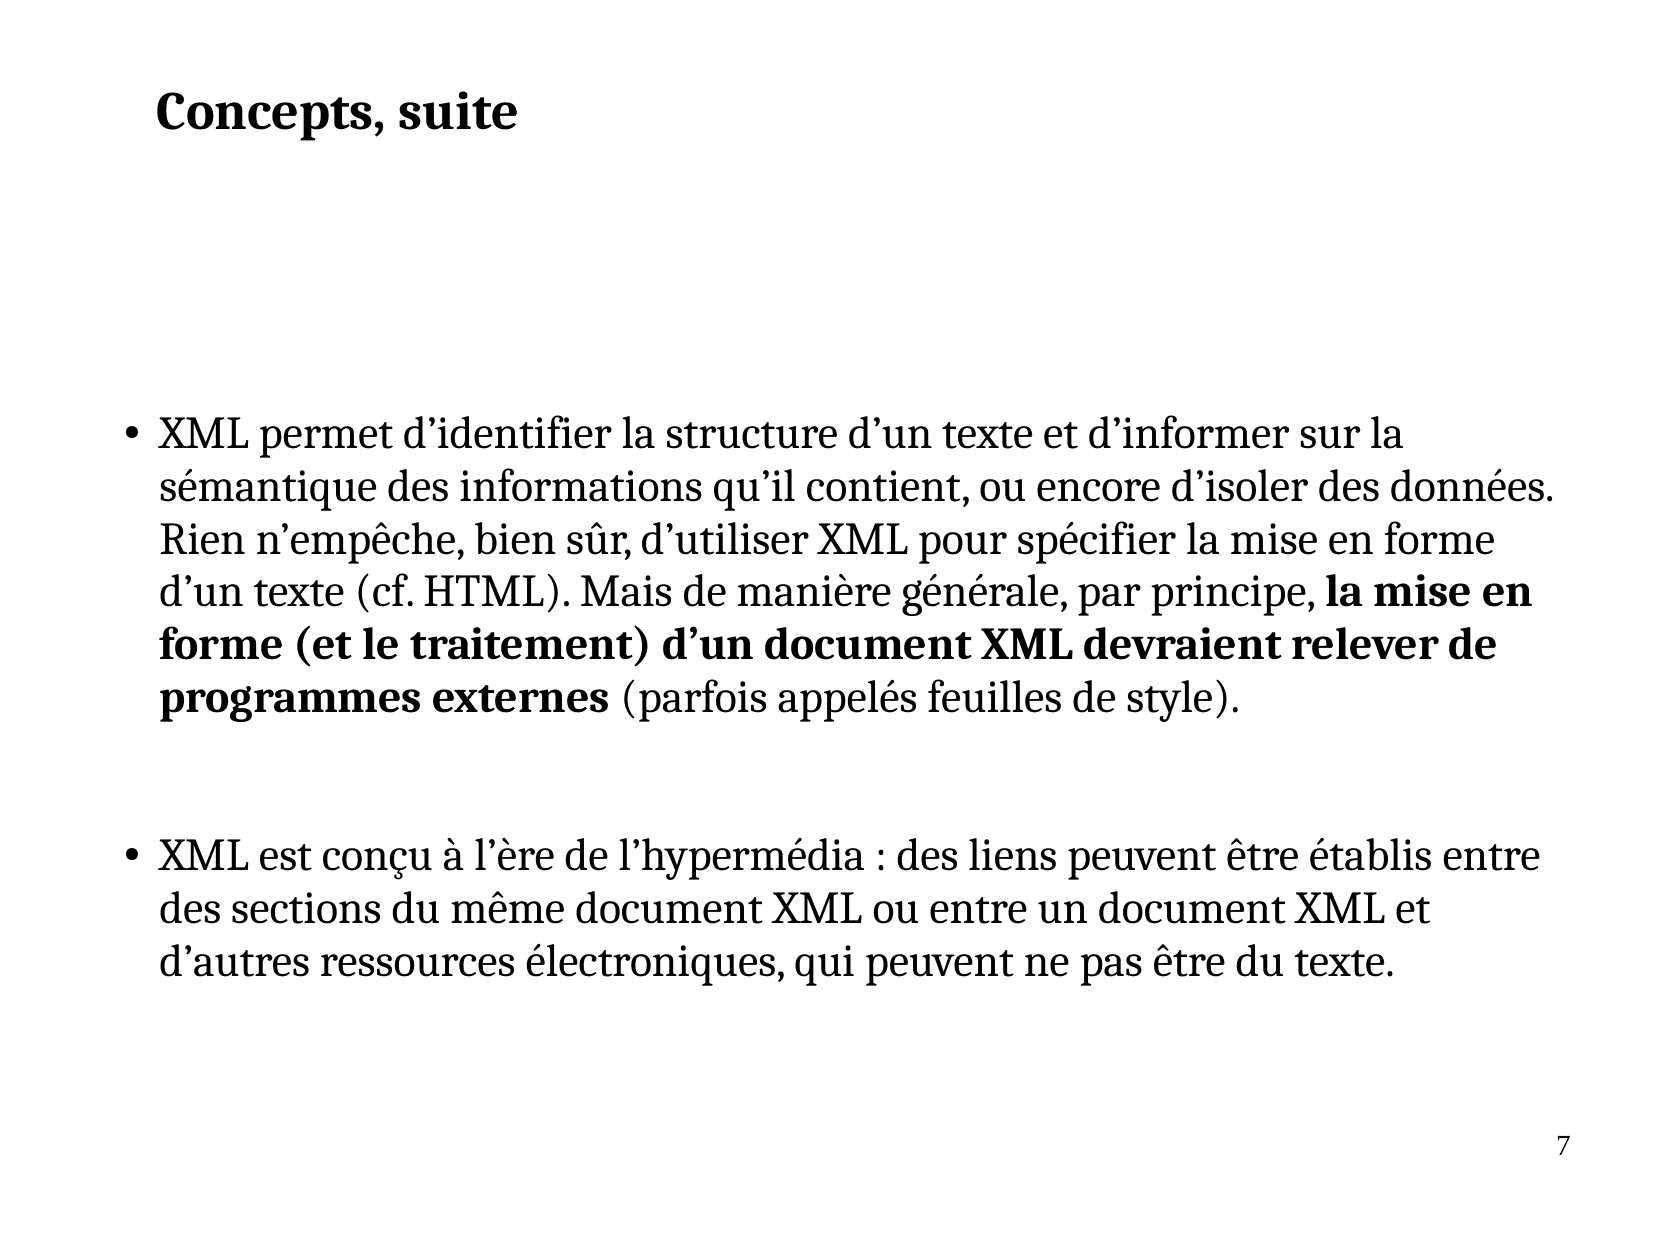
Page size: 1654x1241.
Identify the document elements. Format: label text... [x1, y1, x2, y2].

title Concepts, suite [82, 0, 1571, 207]
subtitle XML permet d’identifier la structure d’un texte et d’informer sur la sémantique des informations qu’il contient, ou encore d’isoler des données. Rien n’empêche, bien sûr, d’utiliser XML pour spécifier la mise en forme d’un texte (cf. HTML). Mais de manière générale, par principe, la mise en forme (et le traitement) d’un document XML devraient relever de programmes externes (parfois appelés feuilles de style). XML est conçu à l’ère de l’hypermédia : des liens peuvent être établis entre des sections du même document XML ou entre un document XML et d’autres ressources électroniques, qui peuvent ne pas être du texte. [88, 147, 1577, 1206]
